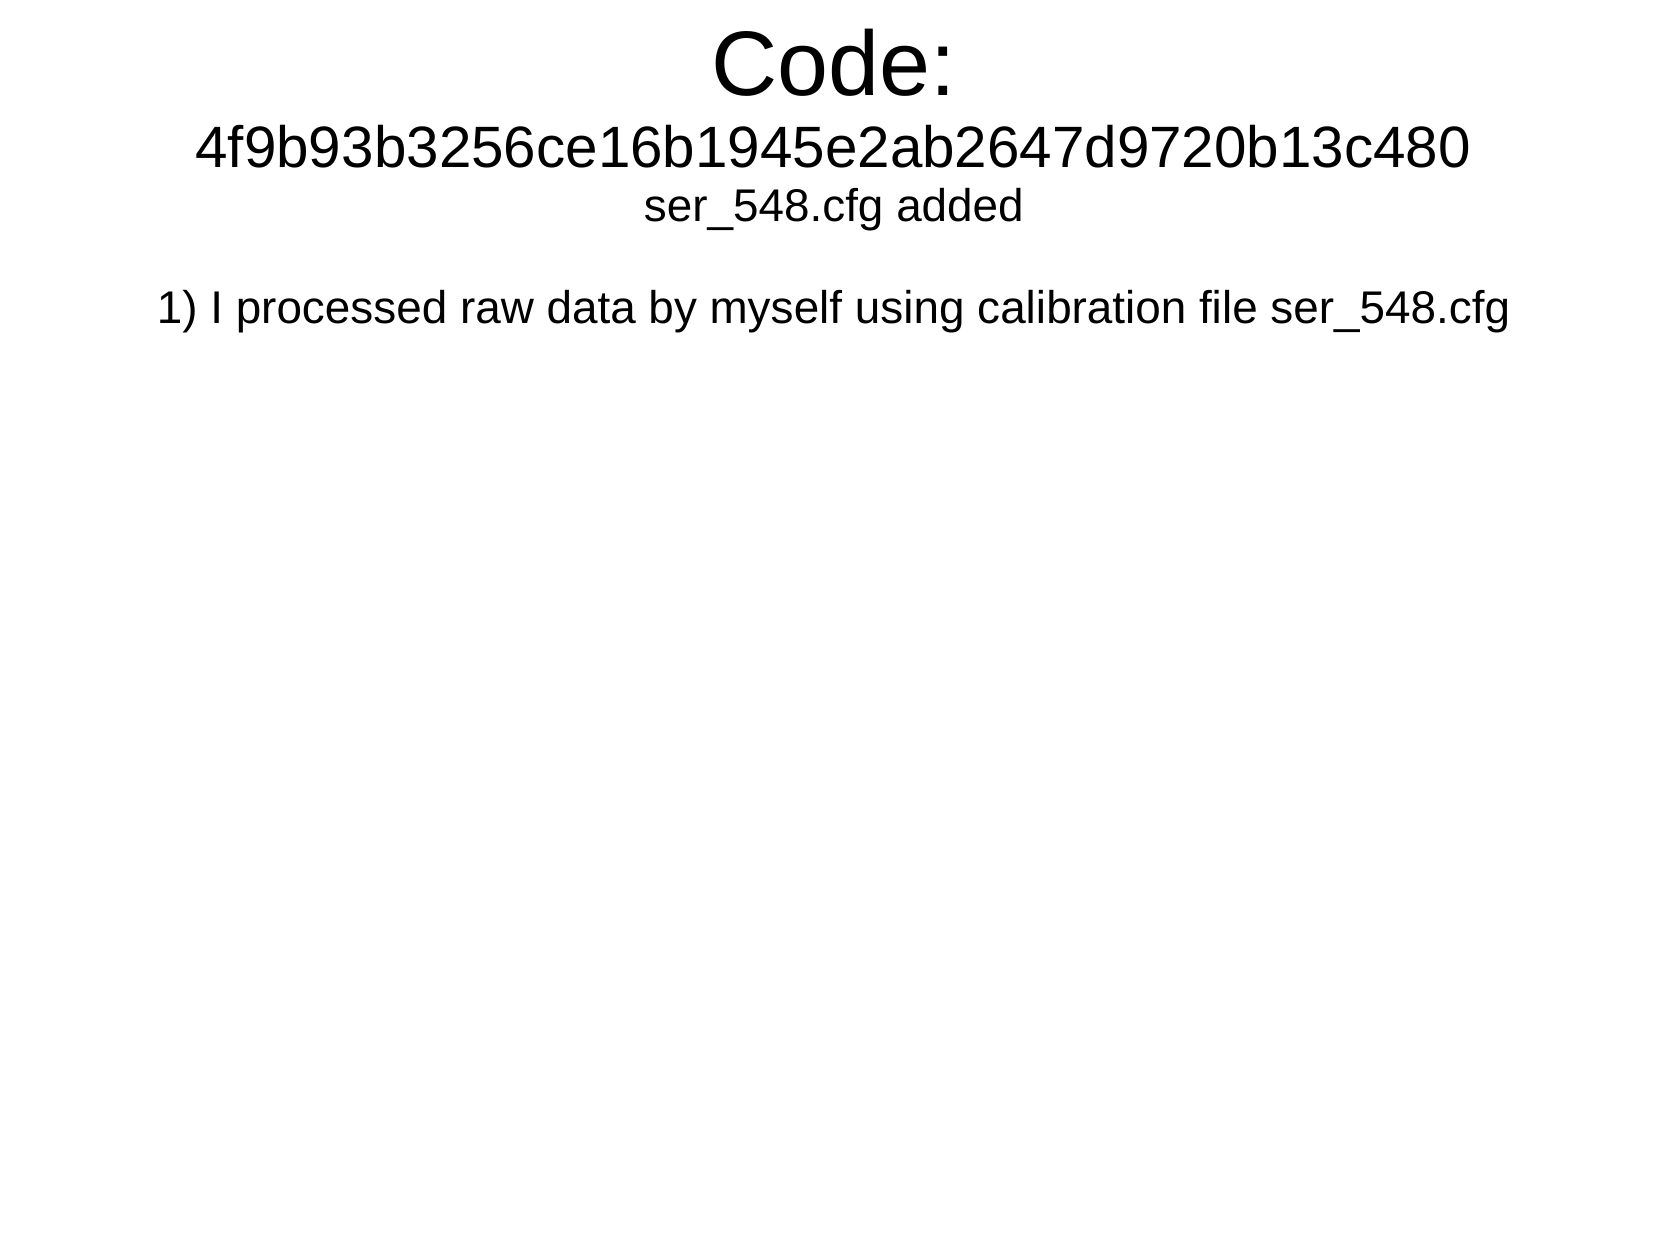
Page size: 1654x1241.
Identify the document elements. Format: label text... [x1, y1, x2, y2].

title Code: 4f9b93b3256ce16b1945e2ab2647d9720b13c480 ser_548.cfg added 1) I processed raw data by myself using calibration file ser_548.cfg [90, 12, 1579, 1241]
